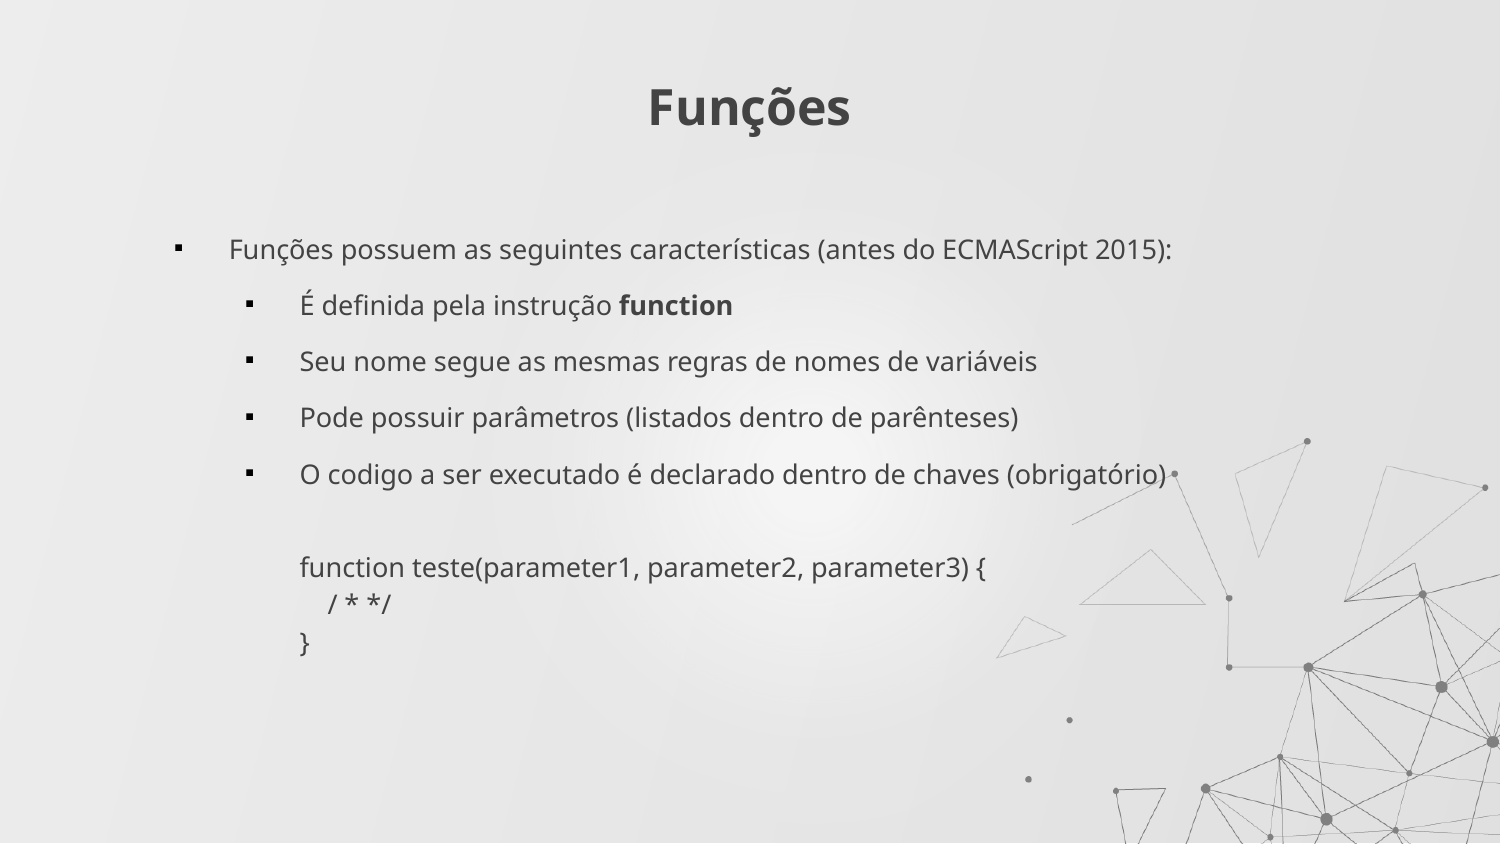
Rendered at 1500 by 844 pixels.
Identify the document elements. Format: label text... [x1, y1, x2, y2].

title Funções [60, 60, 1441, 216]
picture [0, 0, 1500, 844]
list Funções possuem as seguintes características (antes do ECMAScript 2015): É definida pela instrução function Seu nome segue as mesmas regras de nomes de variáveis Pode possuir parâmetros (listados dentro de parênteses) O codigo a ser executado é declarado dentro de chaves (obrigatório) function teste(parameter1, parameter2, parameter3) { / * */ } [142, 216, 1278, 455]
